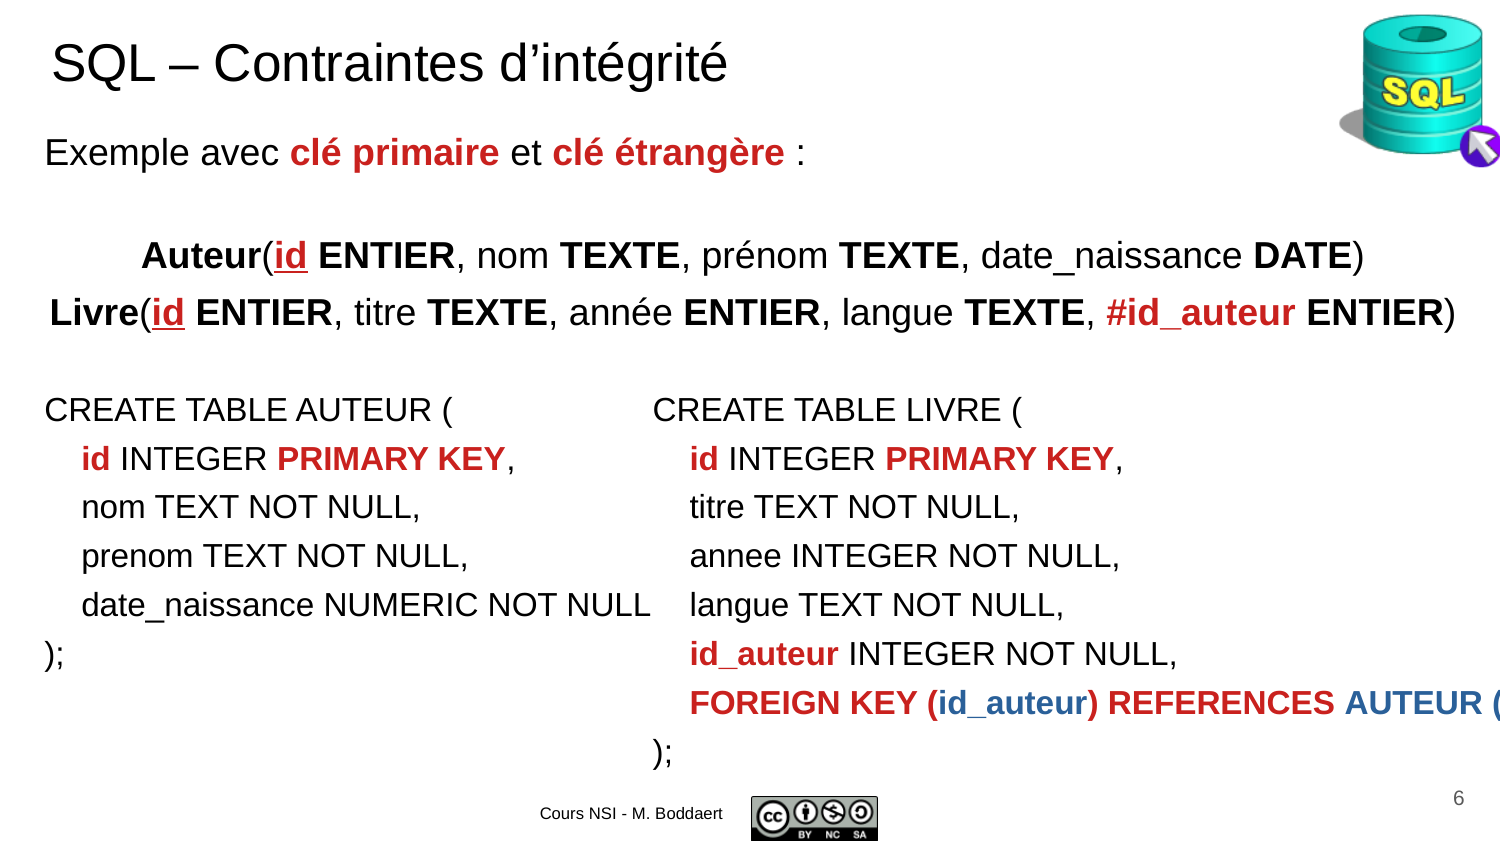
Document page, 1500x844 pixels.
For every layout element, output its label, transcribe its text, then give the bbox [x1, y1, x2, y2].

picture [751, 796, 878, 841]
title SQL – Contraintes d’intégrité [51, 13, 1334, 108]
text_box Exemple avec clé primaire et clé étrangère : Auteur(id ENTIER, nom TEXTE, prénom TEXTE, date_naissance DATE) Livre(id ENTIER, titre TEXTE, année ENTIER, langue TEXTE, #id_auteur ENTIER) [29, 120, 1477, 760]
picture [1334, 0, 1500, 169]
slide_number <numéro> [1389, 792, 1480, 830]
text_box CREATE TABLE LIVRE ( id INTEGER PRIMARY KEY, titre TEXT NOT NULL, annee INTEGER NOT NULL, langue TEXT NOT NULL, id_auteur INTEGER NOT NULL, FOREIGN KEY (id_auteur) REFERENCES AUTEUR (id) ); [637, 383, 1500, 792]
text_box CREATE TABLE AUTEUR ( id INTEGER PRIMARY KEY, nom TEXT NOT NULL, prenom TEXT NOT NULL, date_naissance NUMERIC NOT NULL ); [29, 383, 629, 691]
